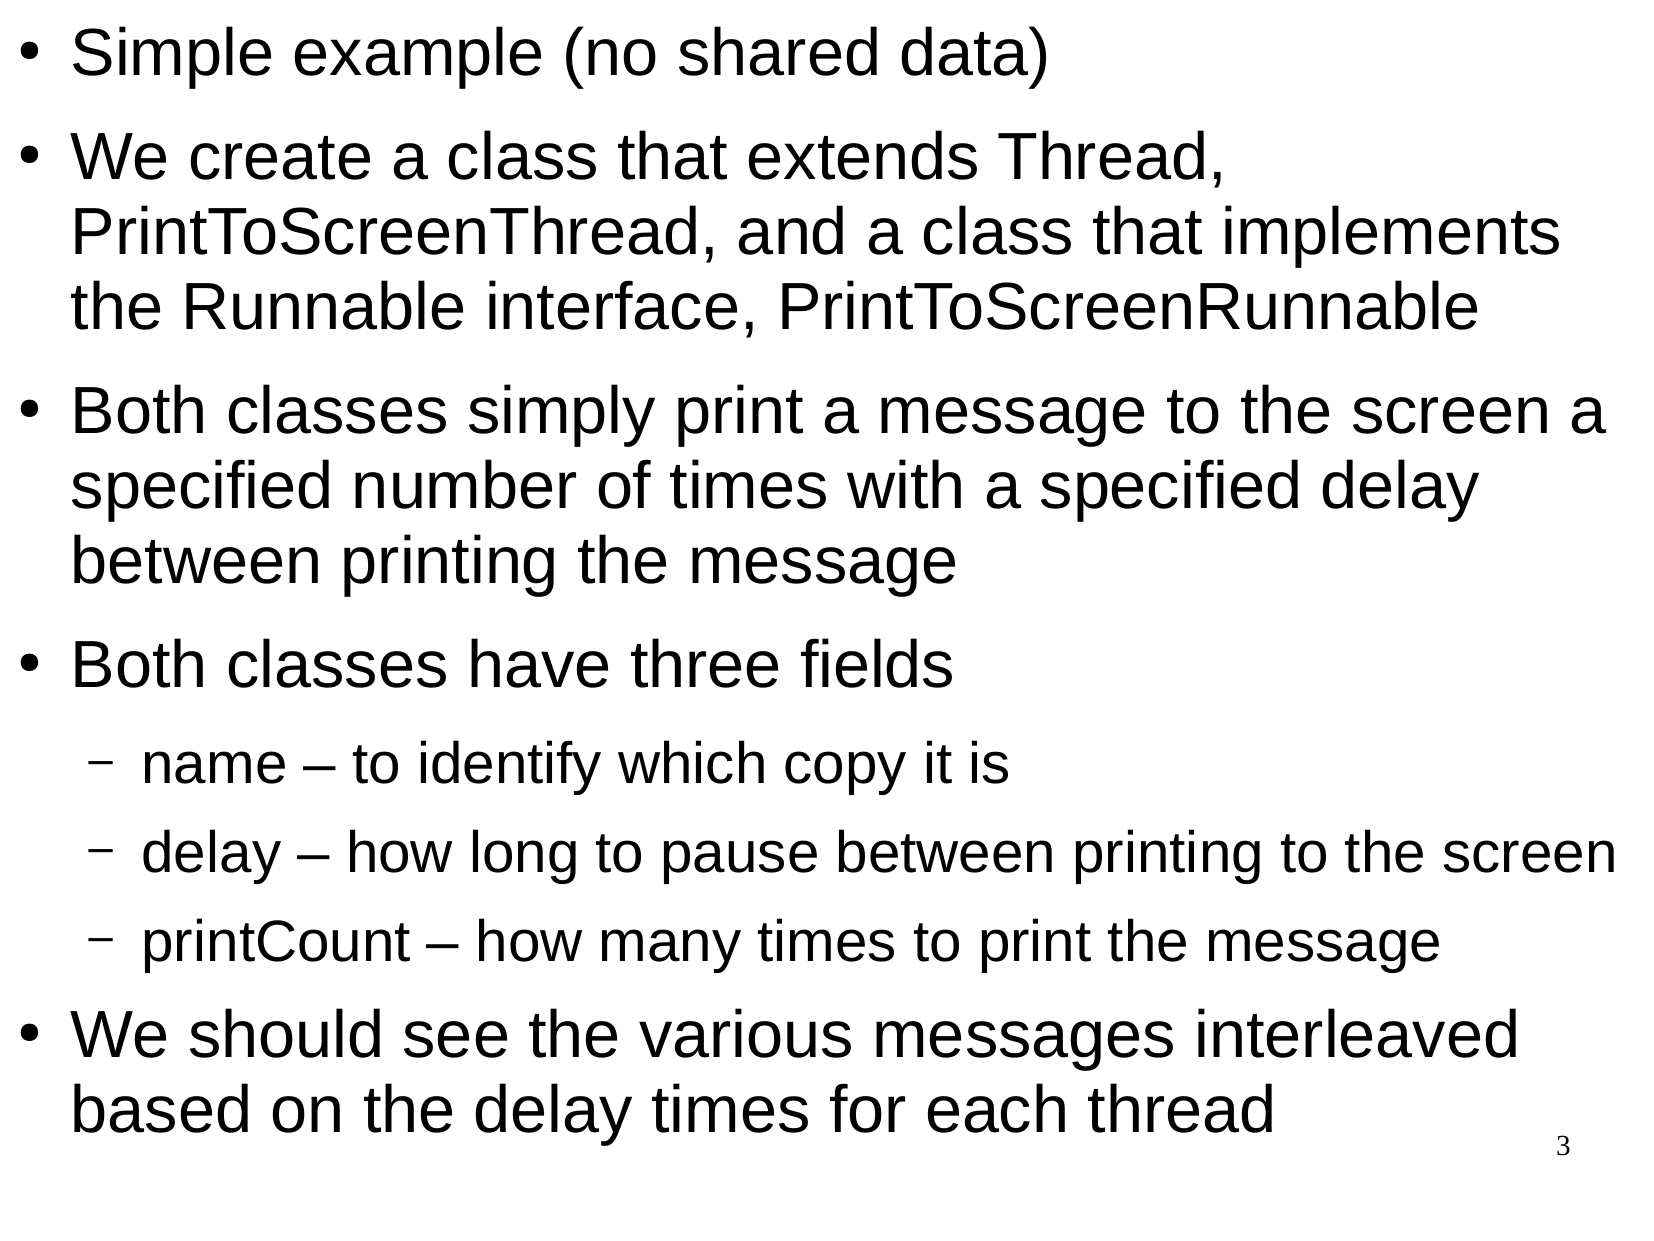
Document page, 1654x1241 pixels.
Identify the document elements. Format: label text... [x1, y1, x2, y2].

list Simple example (no shared data) We create a class that extends Thread, PrintToScreenThread, and a class that implements the Runnable interface, PrintToScreenRunnable Both classes simply print a message to the screen a specified number of times with a specified delay between printing the message Both classes have three fields name – to identify which copy it is delay – how long to pause between printing to the screen printCount – how many times to print the message We should see the various messages interleaved based on the delay times for each thread [0, 15, 1654, 1239]
